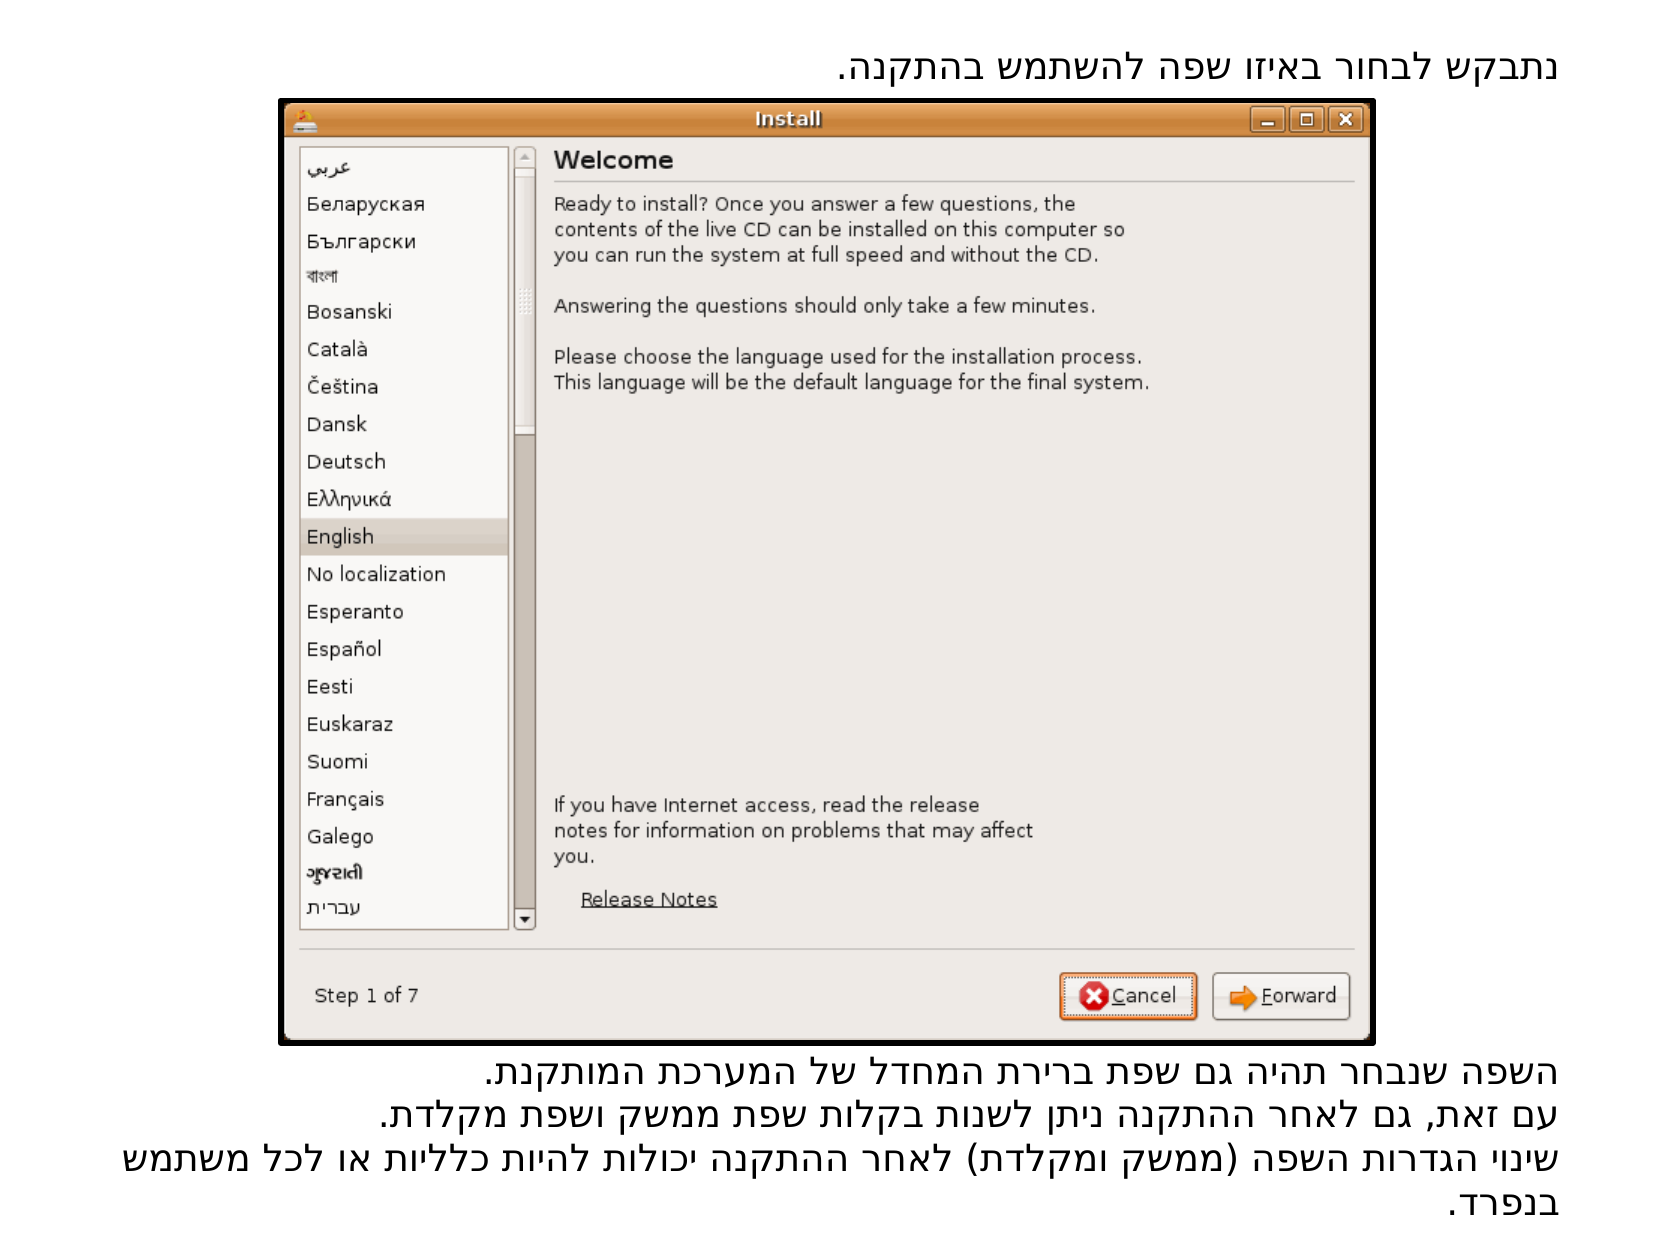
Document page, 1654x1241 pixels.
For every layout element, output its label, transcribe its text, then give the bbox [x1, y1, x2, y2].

text_box נתבקש לבחור באיזו שפה להשתמש בהתקנה. [225, 37, 1576, 99]
picture [283, 103, 1370, 1040]
text_box השפה שנבחר תהיה גם שפת ברירת המחדל של המערכת המותקנת. עם זאת, גם לאחר ההתקנה ניתן לשנות בקלות שפת ממשק ושפת מקלדת. שינוי הגדרות השפה (ממשק ומקלדת) לאחר ההתקנה יכולות להיות כלליות או לכל משתמש בנפרד. [75, 1042, 1576, 1241]
